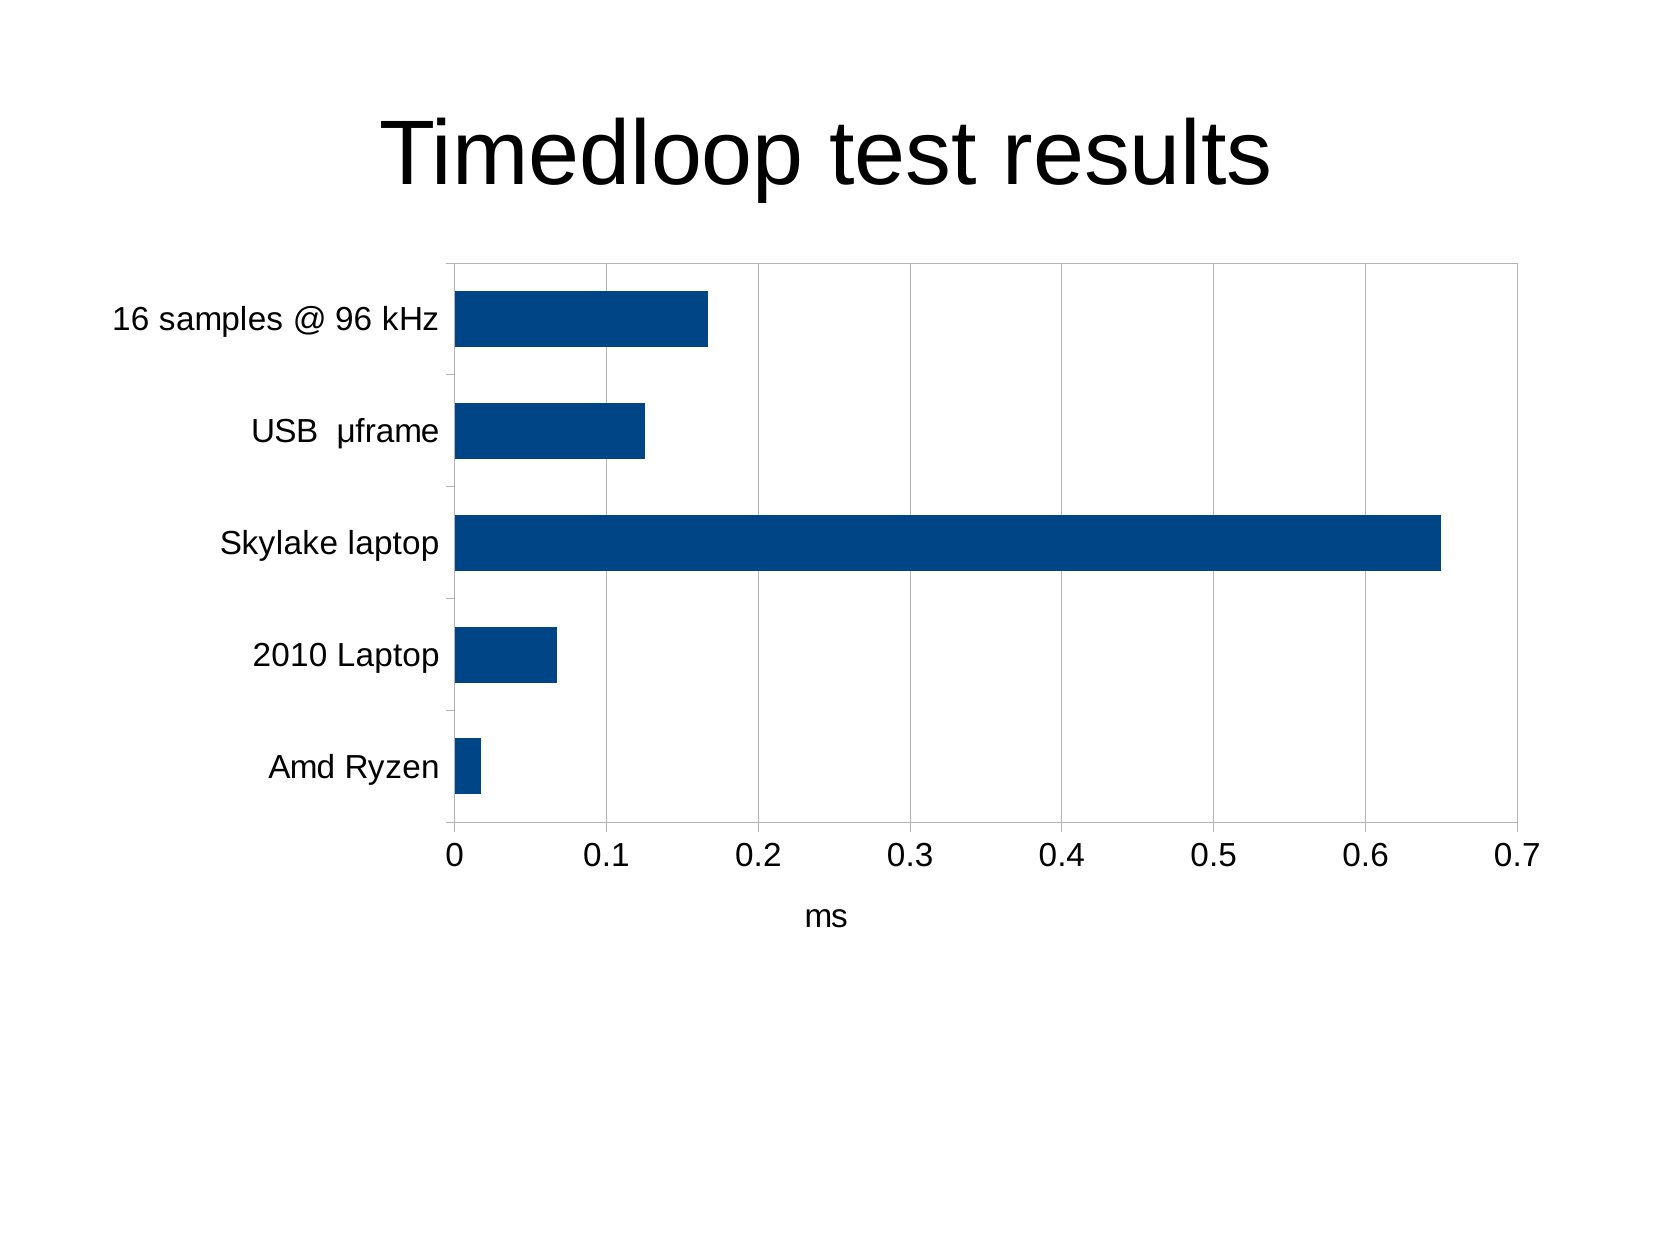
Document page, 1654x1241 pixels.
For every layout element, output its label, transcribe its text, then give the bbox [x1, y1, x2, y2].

title Timedloop test results [82, 49, 1571, 248]
chart [82, 248, 1571, 969]
